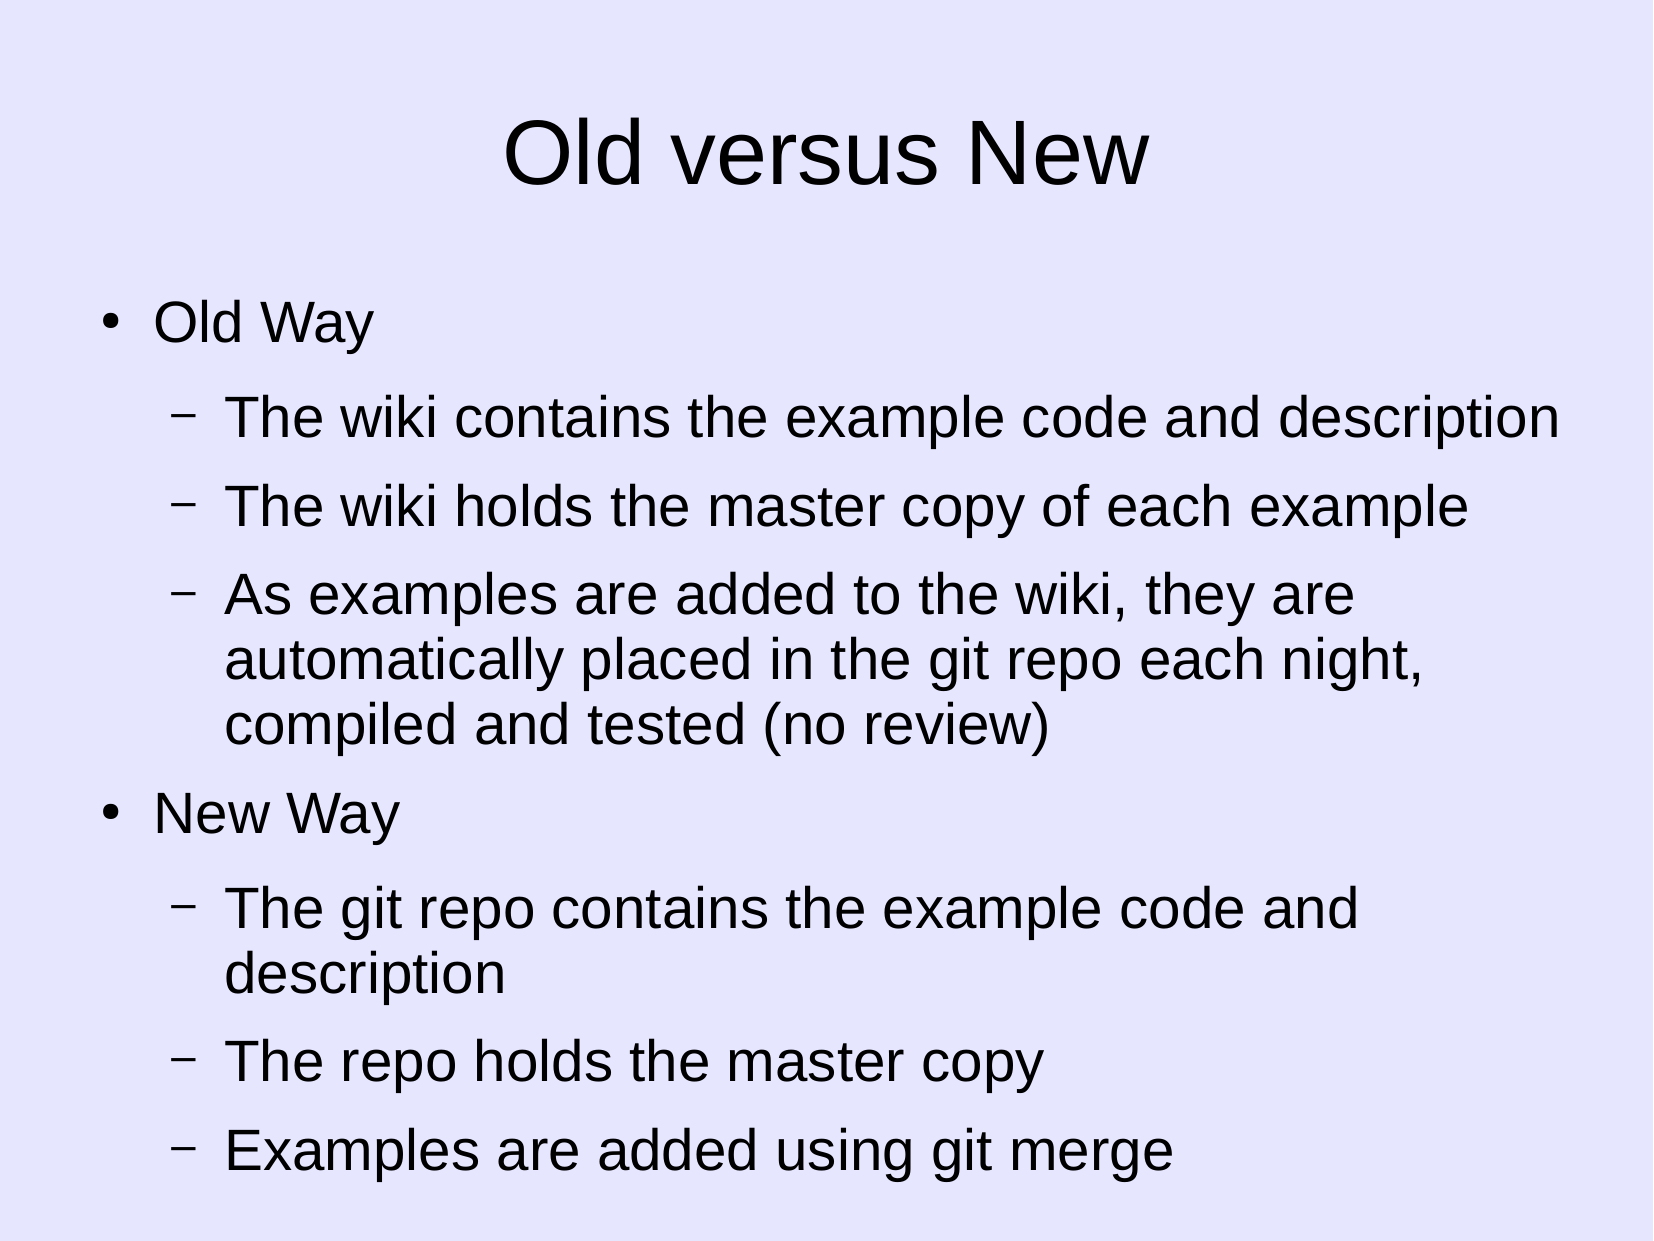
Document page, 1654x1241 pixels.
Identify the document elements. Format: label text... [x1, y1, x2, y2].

list Old Way The wiki contains the example code and description The wiki holds the master copy of each example As examples are added to the wiki, they are automatically placed in the git repo each night, compiled and tested (no review) New Way The git repo contains the example code and description The repo holds the master copy Examples are added using git merge [82, 290, 1571, 1241]
title Old versus New [82, 49, 1571, 257]
